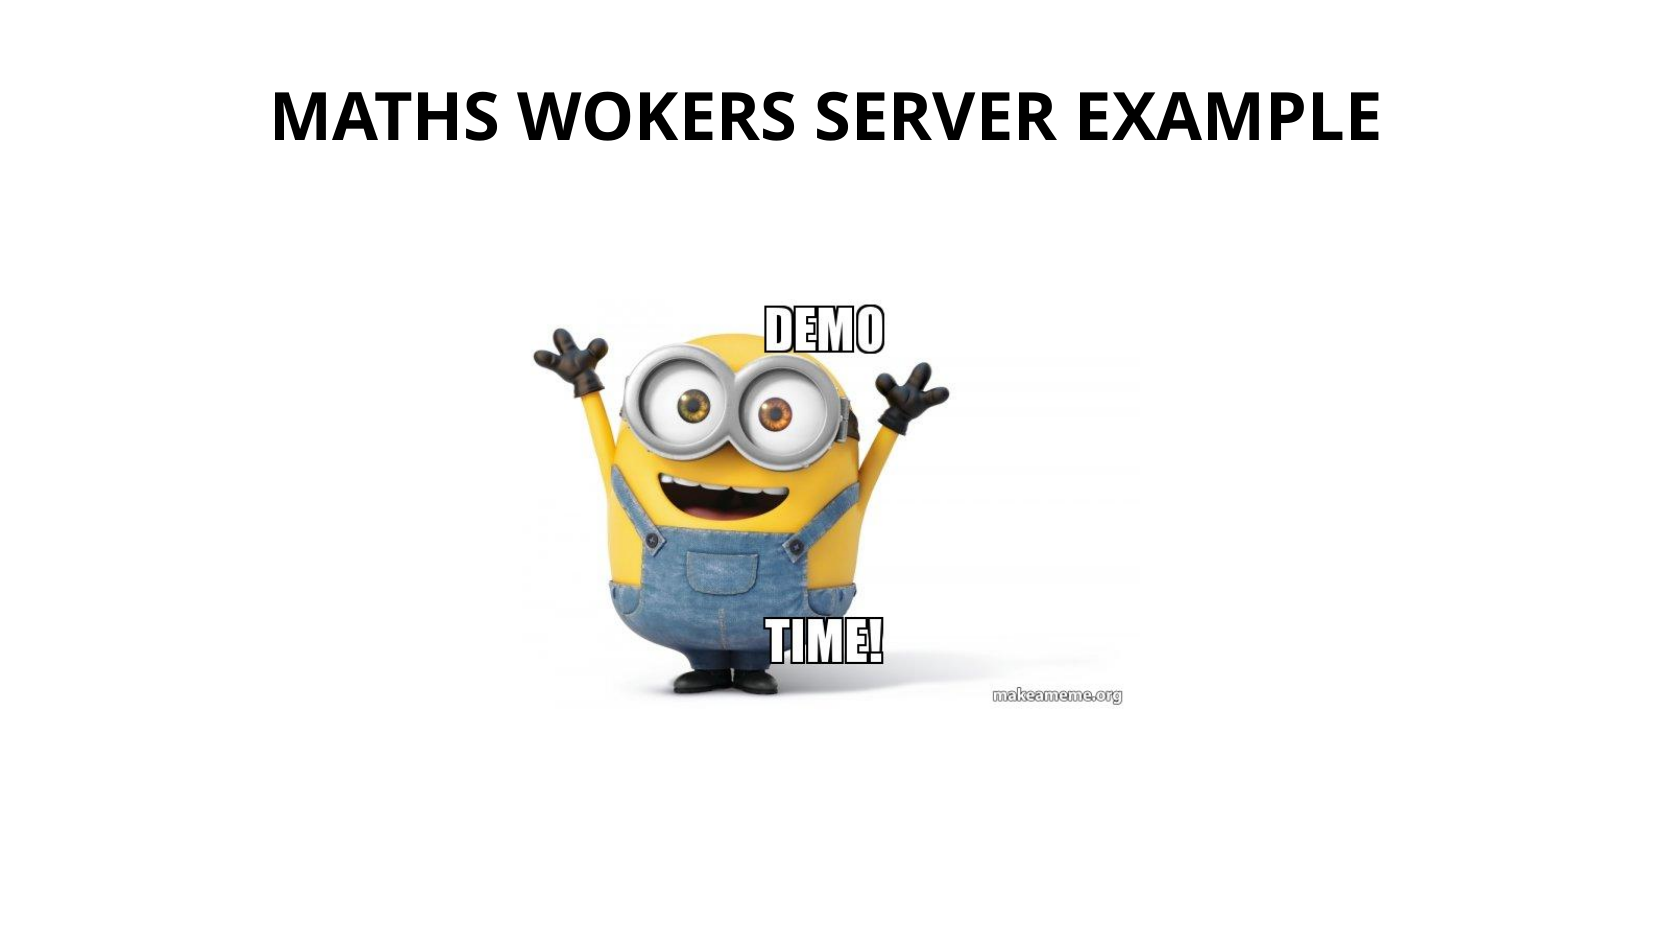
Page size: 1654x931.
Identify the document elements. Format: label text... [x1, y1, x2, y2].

title MATHS WOKERS SERVER EXAMPLE [82, 33, 1571, 196]
picture [514, 291, 1140, 710]
